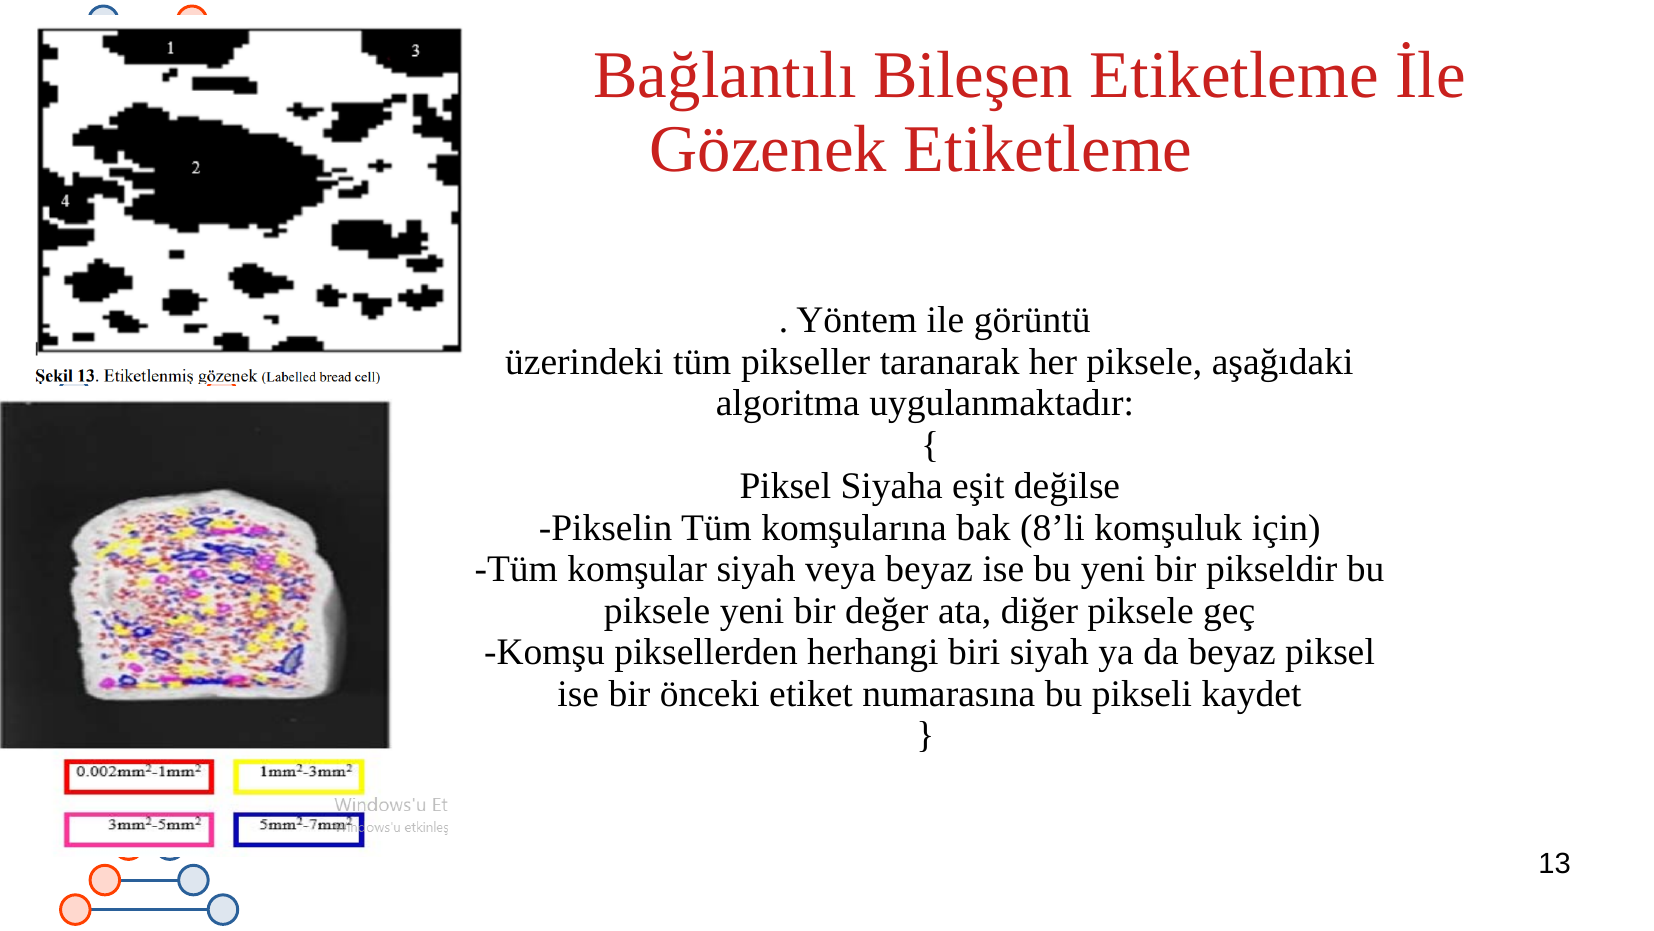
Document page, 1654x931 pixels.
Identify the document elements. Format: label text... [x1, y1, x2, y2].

subtitle . Yöntem ile görüntü üzerindeki tüm pikseller taranarak her piksele, aşağıdaki algoritma uygulanmaktadır: { Piksel Siyaha eşit değilse -Pikselin Tüm komşularına bak (8’li komşuluk için) -Tüm komşular siyah veya beyaz ise bu yeni bir pikseldir bu piksele yeni bir değer ata, diğer piksele geç -Komşu piksellerden herhangi biri siyah ya da beyaz piksel ise bir önceki etiket numarasına bu pikseli kaydet } [265, 257, 1595, 798]
picture [0, 386, 448, 857]
title Bağlantılı Bileşen Etiketleme İle Gözenek Etiketleme [470, 35, 1595, 189]
picture [0, 15, 470, 384]
